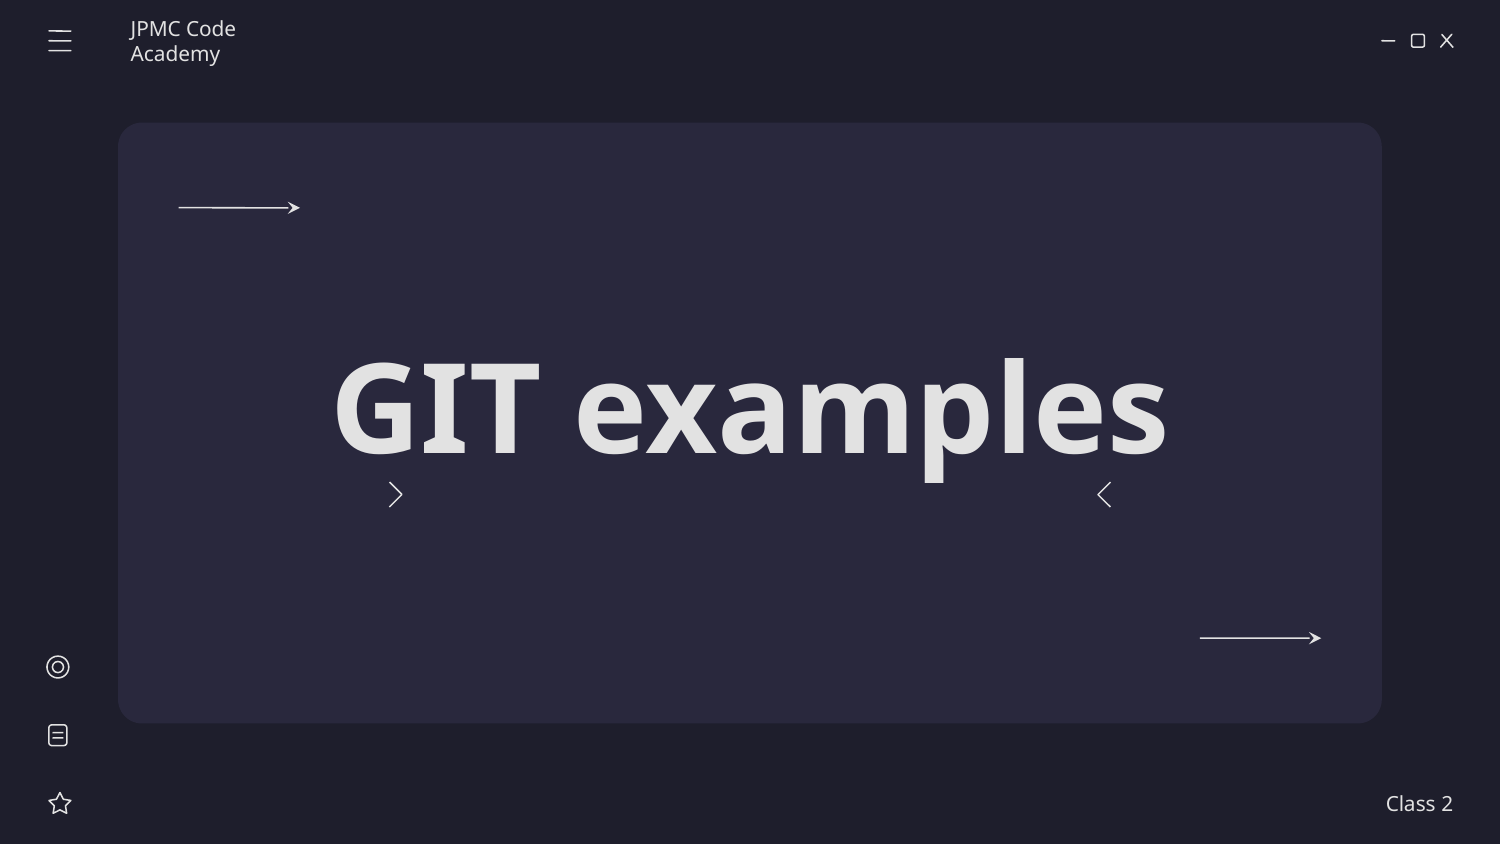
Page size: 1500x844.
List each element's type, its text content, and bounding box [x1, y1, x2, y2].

subtitle Class 2 [1278, 780, 1453, 826]
title GIT examples [294, 296, 1206, 511]
subtitle JPMC Code Academy [130, 18, 306, 64]
